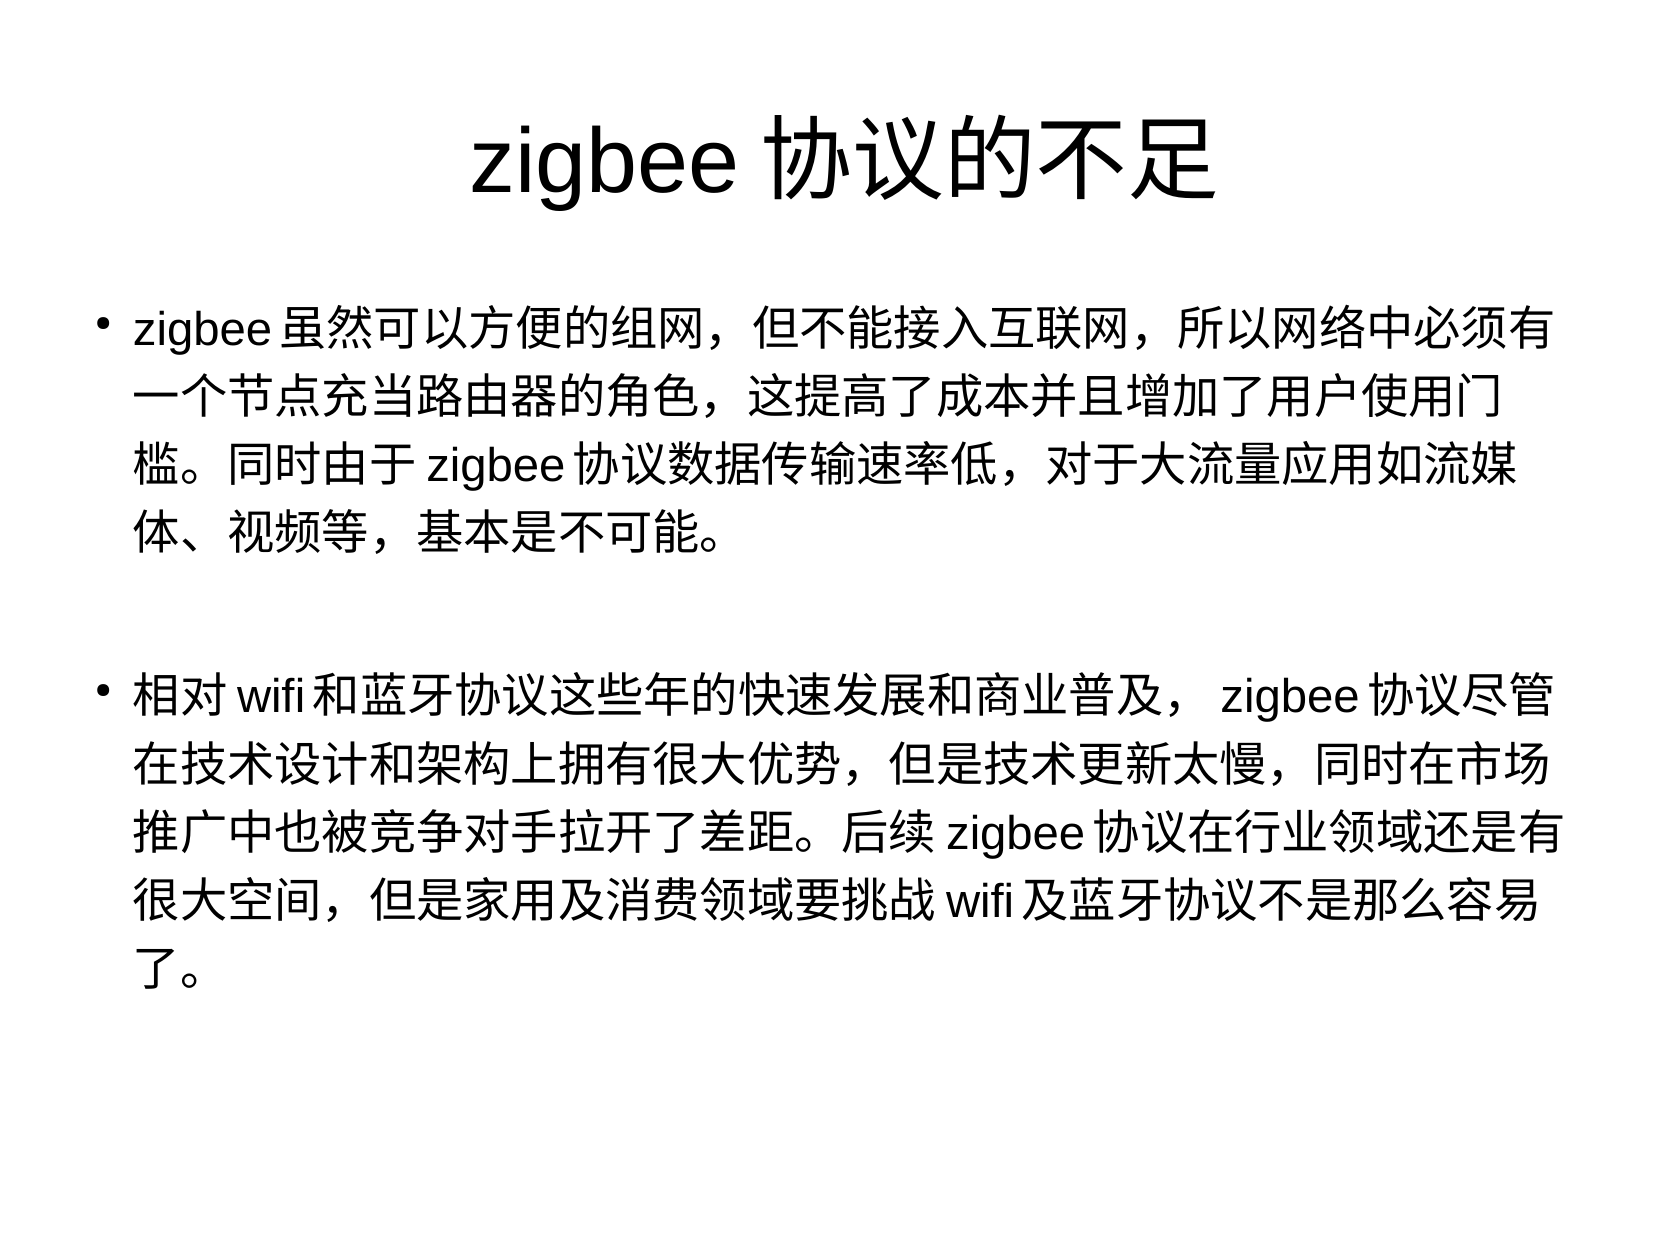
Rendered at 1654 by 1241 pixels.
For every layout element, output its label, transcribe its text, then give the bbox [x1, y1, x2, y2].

list zigbee虽然可以方便的组网，但不能接入互联网，所以网络中必须有一个节点充当路由器的角色，这提高了成本并且增加了用户使用门槛。同时由于zigbee协议数据传输速率低，对于大流量应用如流媒体、视频等，基本是不可能。 相对wifi和蓝牙协议这些年的快速发展和商业普及，zigbee协议尽管在技术设计和架构上拥有很大优势，但是技术更新太慢，同时在市场推广中也被竞争对手拉开了差距。后续zigbee协议在行业领域还是有很大空间，但是家用及消费领域要挑战wifi及蓝牙协议不是那么容易了。 [82, 290, 1571, 1010]
title zigbee协议的不足 [82, 49, 1571, 257]
